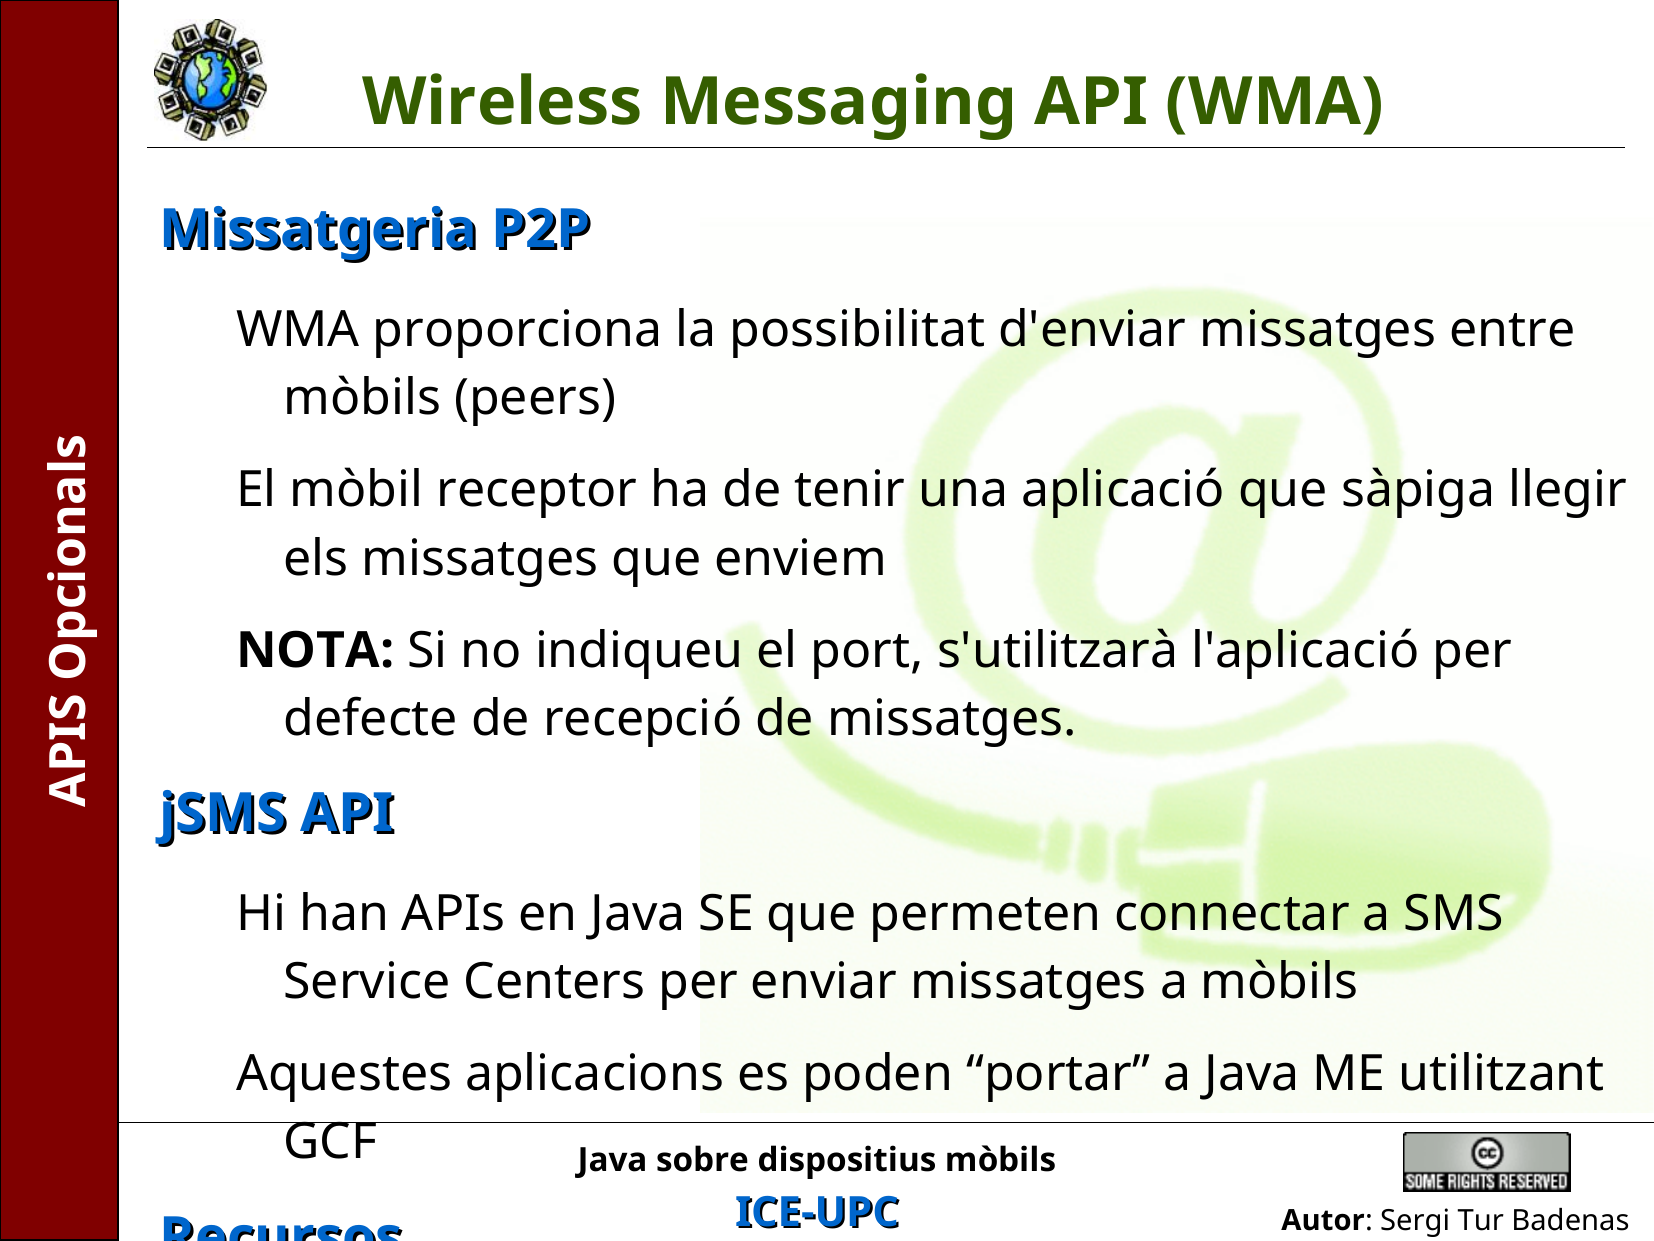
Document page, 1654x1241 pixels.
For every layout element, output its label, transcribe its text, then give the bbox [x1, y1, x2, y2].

list Missatgeria P2P WMA proporciona la possibilitat d'enviar missatges entre mòbils (peers) El mòbil receptor ha de tenir una aplicació que sàpiga llegir els missatges que enviem NOTA: Si no indiqueu el port, s'utilitzarà l'aplicació per defecte de recepció de missatges. jSMS API Hi han APIs en Java SE que permeten connectar a SMS Service Centers per enviar missatges a mòbils Aquestes aplicacions es poden “portar” a Java ME utilitzant GCF Recursos http://developers.sun.com/mobility/midp/articles/wma2/ [141, 189, 1630, 1110]
picture [1403, 1132, 1571, 1192]
title Wireless Messaging API (WMA) [129, 56, 1619, 141]
picture [700, 217, 1654, 1113]
picture [154, 19, 268, 56]
